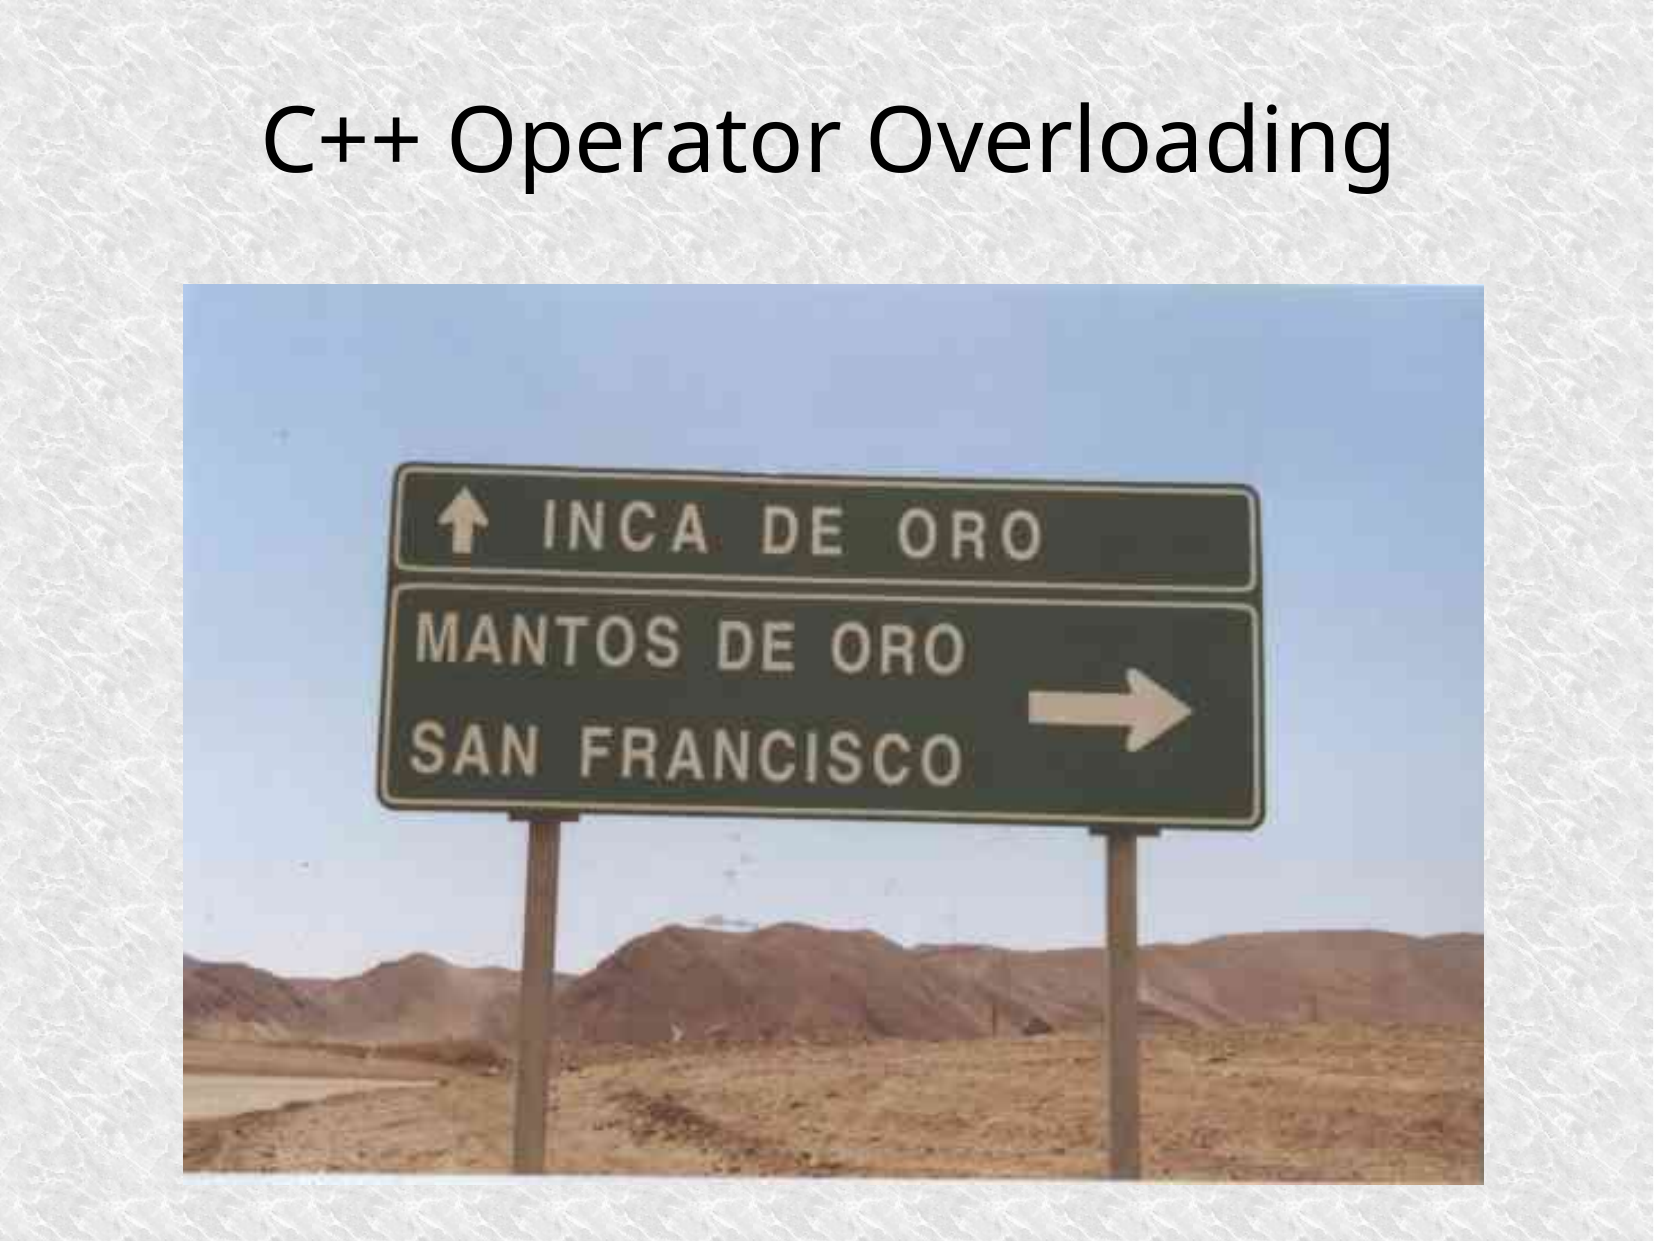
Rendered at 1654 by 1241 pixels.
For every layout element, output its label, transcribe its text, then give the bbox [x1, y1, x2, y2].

list [119, 229, 1531, 1152]
title C++ Operator Overloading [123, 33, 1536, 241]
picture [0, 0, 1654, 1241]
